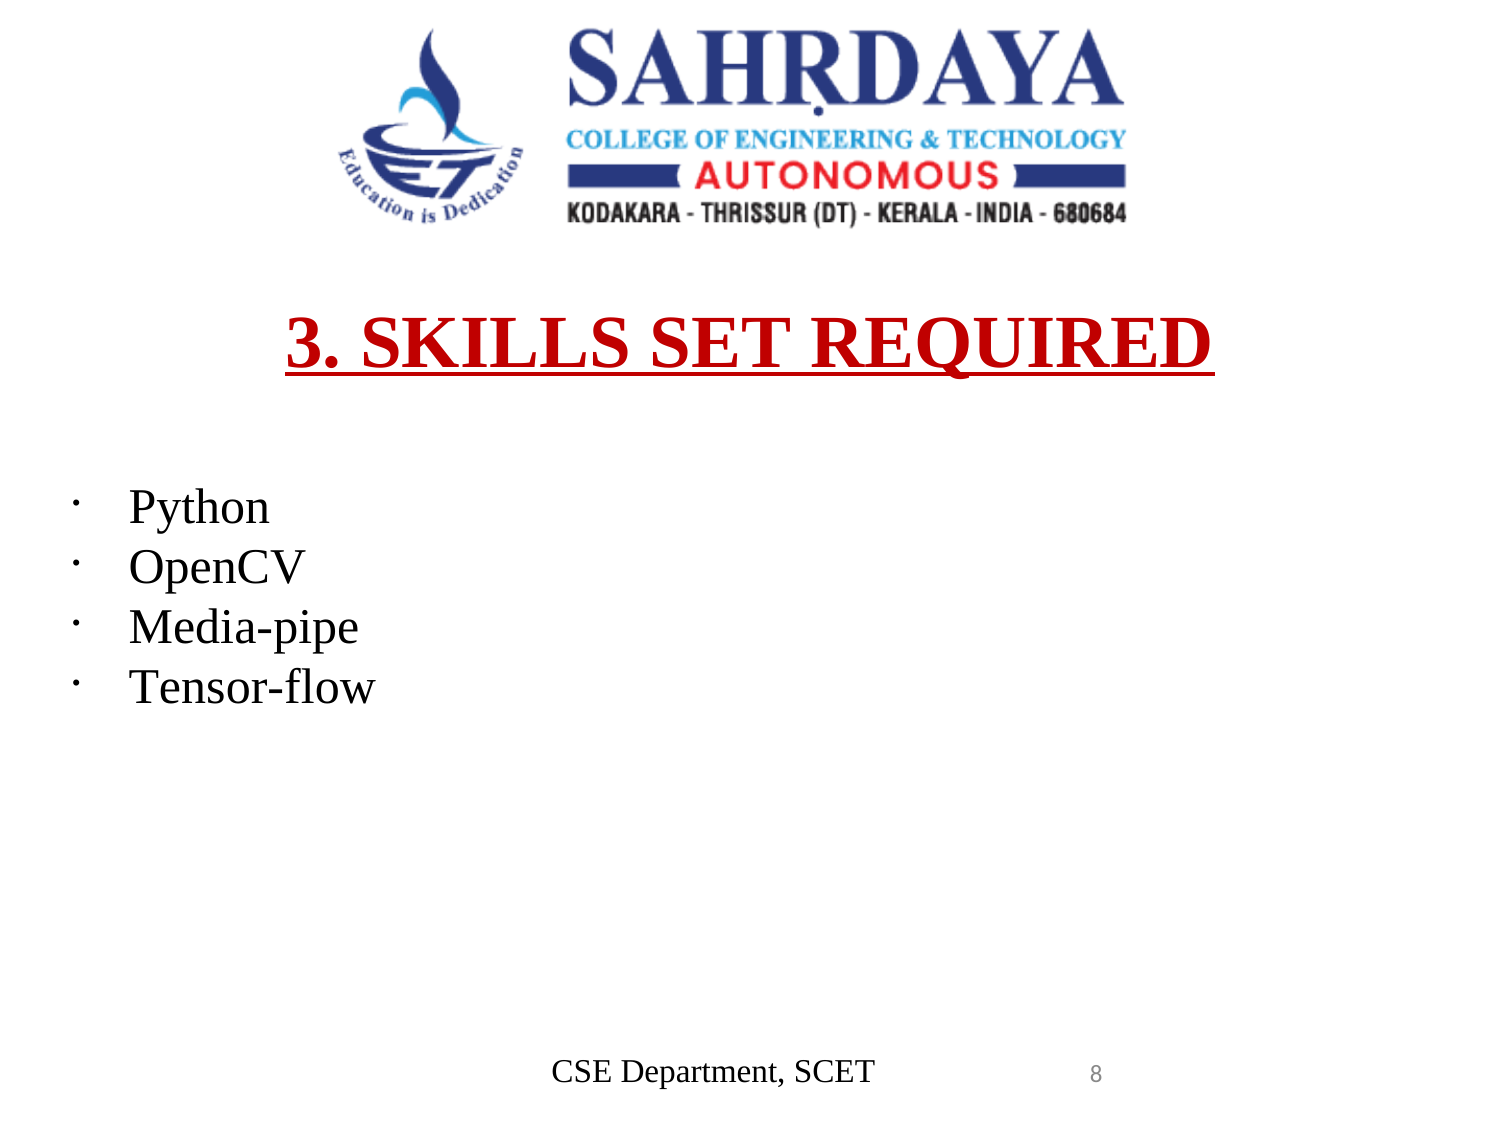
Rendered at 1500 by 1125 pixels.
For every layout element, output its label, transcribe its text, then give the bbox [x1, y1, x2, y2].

text_box CSE Department, SCET [312, 1037, 1201, 1098]
picture [284, 0, 1177, 265]
text_box [75, 162, 1443, 1103]
text_box Python OpenCV Media-pipe Tensor-flow [57, 465, 1408, 945]
text_box 3. SKILLS SET REQUIRED [75, 285, 1426, 365]
